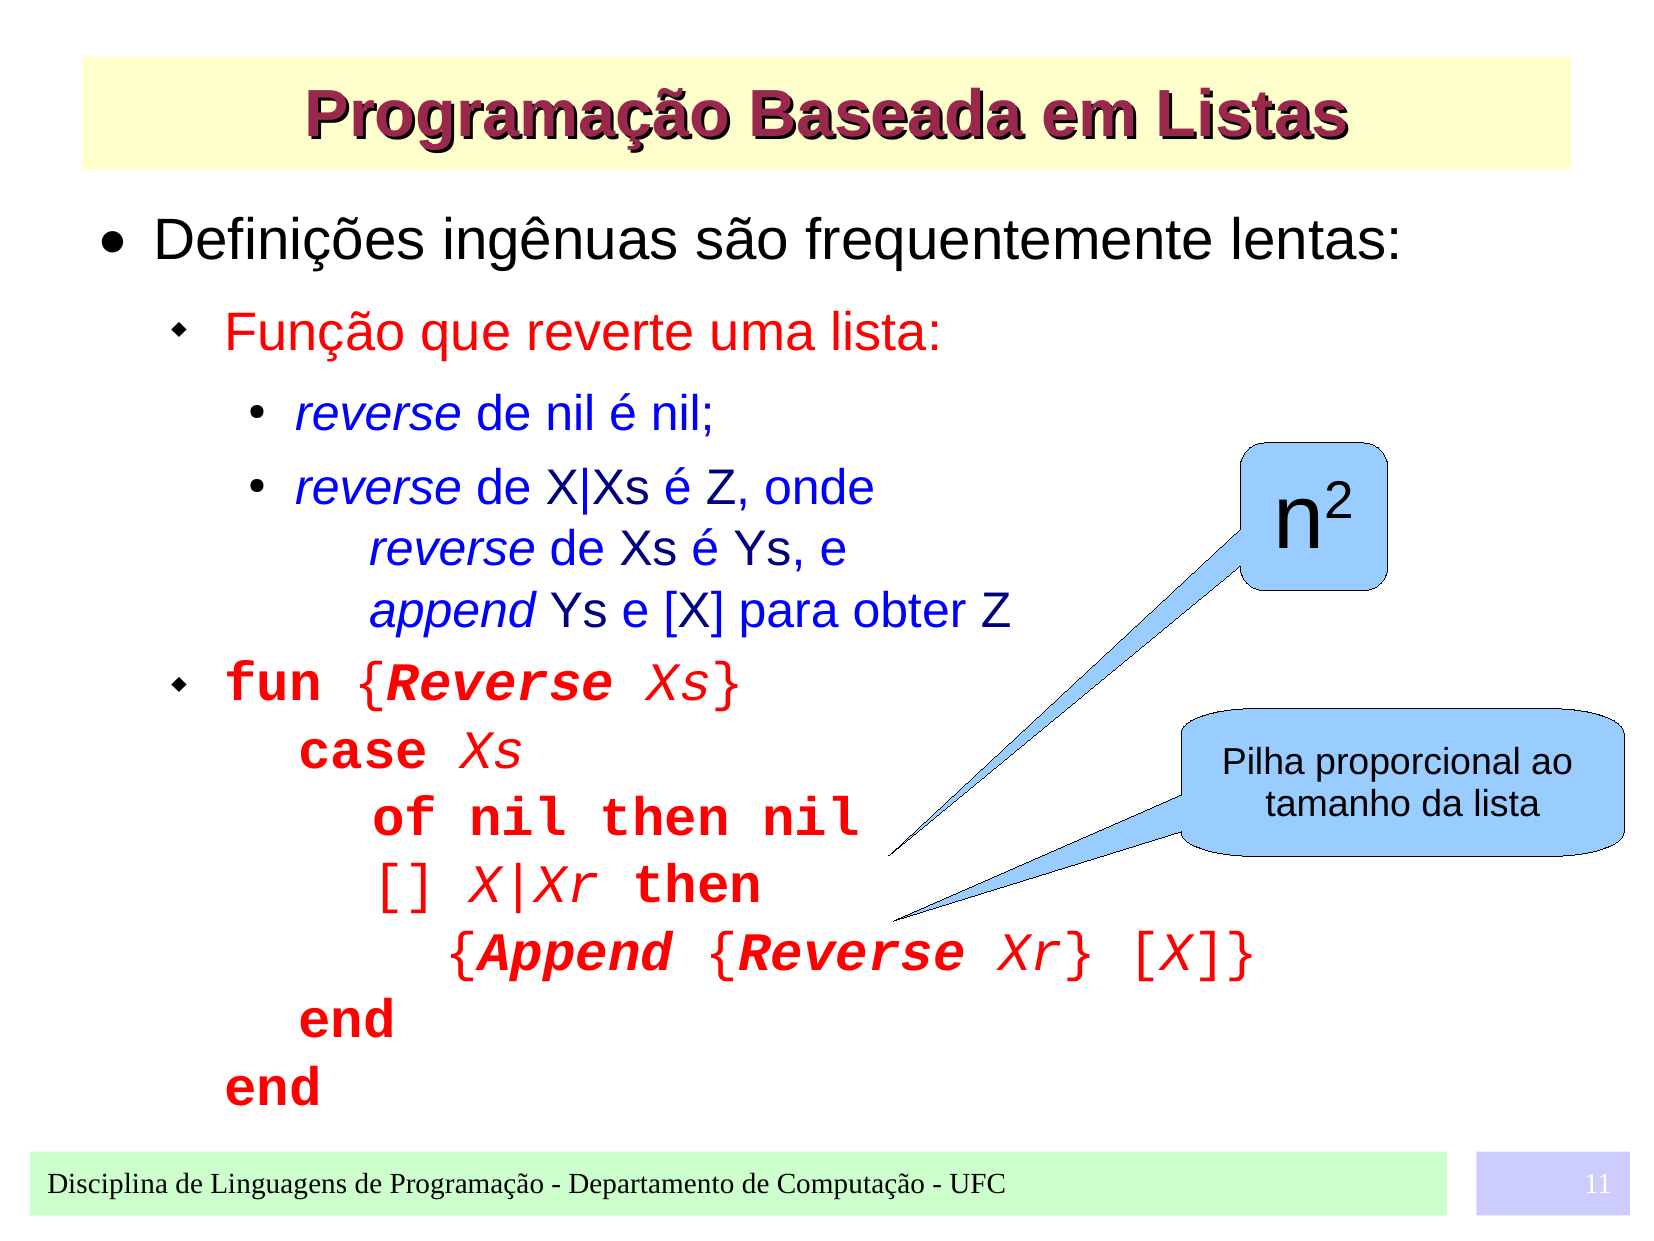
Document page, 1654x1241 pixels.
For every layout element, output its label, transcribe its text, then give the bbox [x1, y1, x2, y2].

list Definições ingênuas são frequentemente lentas: Função que reverte uma lista: reverse de nil é nil; reverse de X|Xs é Z, onde reverse de Xs é Ys, e append Ys e [X] para obter Z fun {Reverse Xs} case Xs of nil then nil [] X|Xr then {Append {Reverse Xr} [X]} end end [82, 206, 1571, 1186]
text_box Pilha proporcional ao tamanho da lista [893, 708, 1625, 922]
title Programação Baseada em Listas [82, 56, 1571, 170]
text_box n2 [888, 442, 1388, 856]
